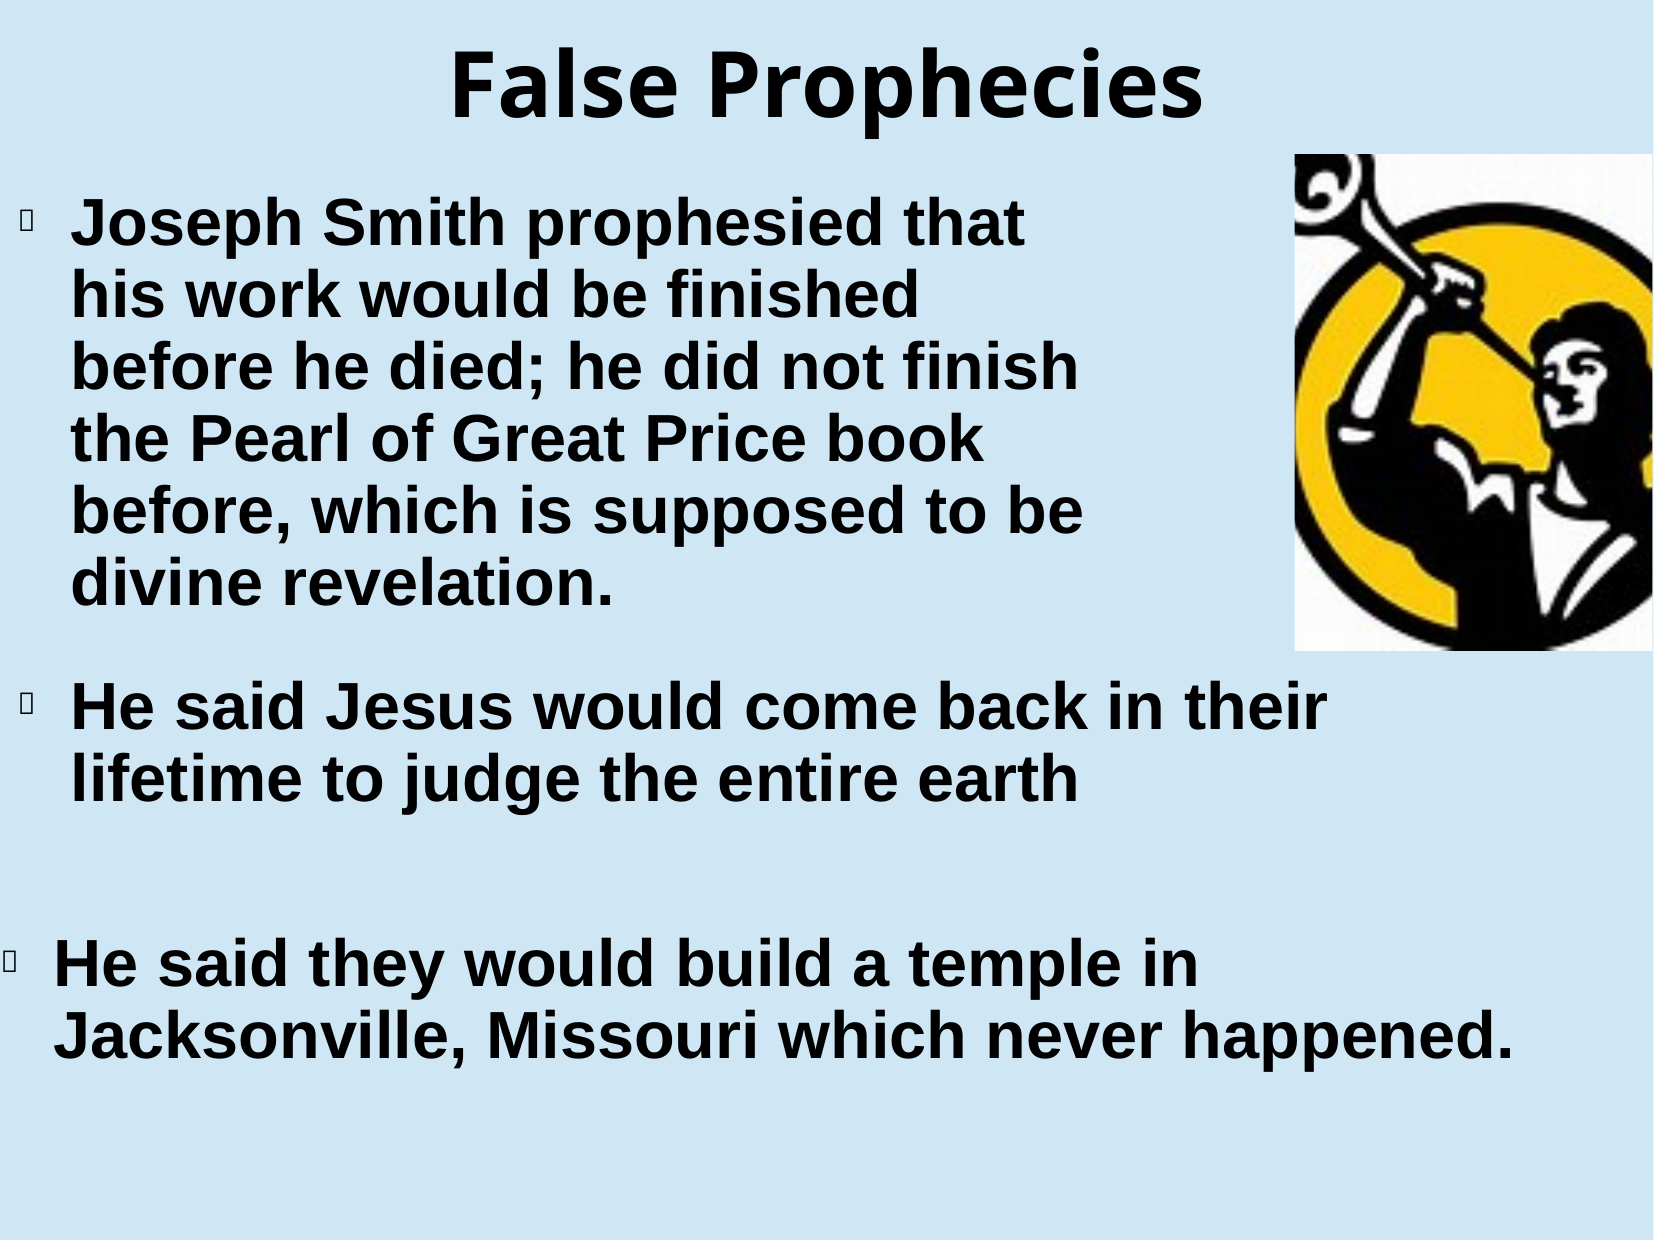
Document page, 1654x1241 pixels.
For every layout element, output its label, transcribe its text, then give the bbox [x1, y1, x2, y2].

title False Prophecies [82, 36, 1571, 141]
picture [1294, 154, 1653, 651]
list Joseph Smith prophesied that his work would be finished before he died; he did not finish the Pearl of Great Price book before, which is supposed to be divine revelation. [0, 188, 1105, 617]
list He said Jesus would come back in their lifetime to judge the entire earth [0, 671, 1488, 835]
list He said they would build a temple in Jacksonville, Missouri which never happened. [0, 928, 1609, 1075]
